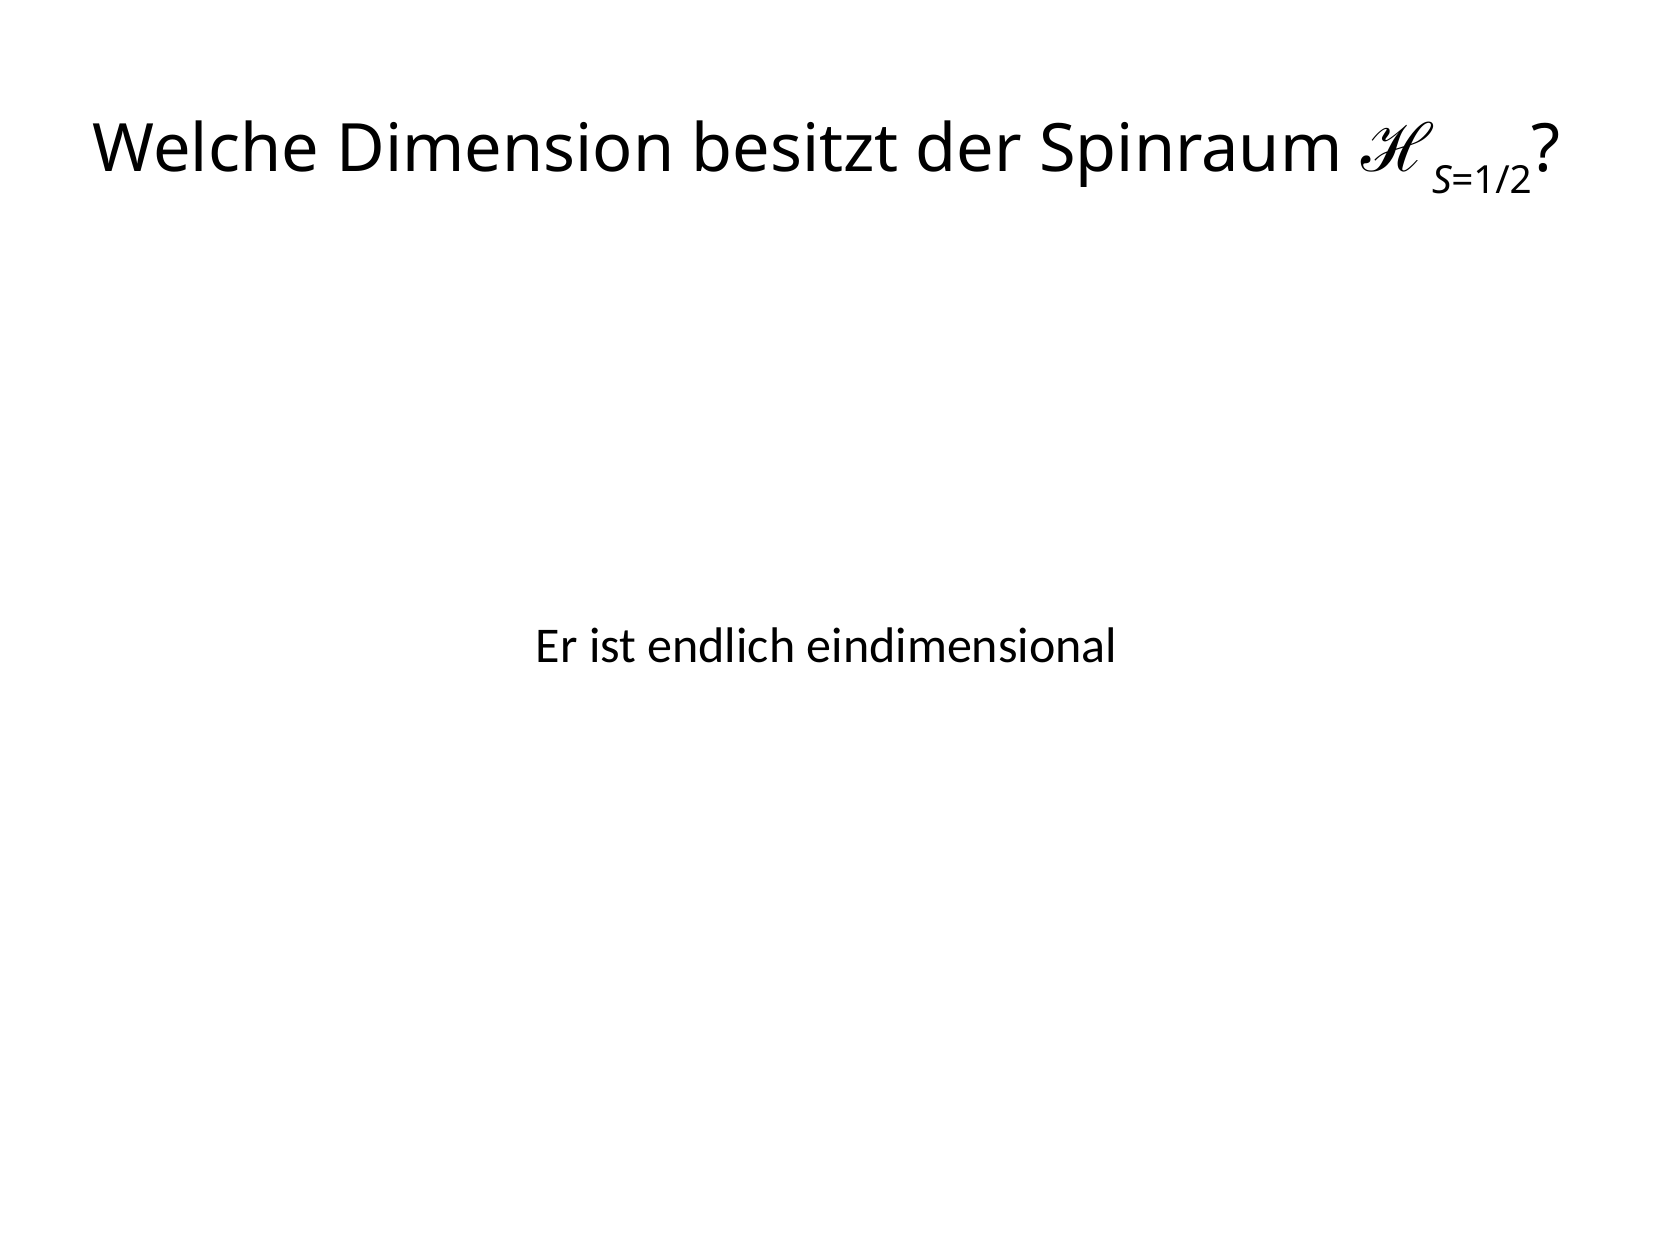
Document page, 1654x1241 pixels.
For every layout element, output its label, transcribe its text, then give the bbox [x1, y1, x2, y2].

title Welche Dimension besitzt der Spinraum ℋS=1/2? [82, 49, 1571, 257]
subtitle Er ist endlich eindimensional [82, 290, 1571, 1010]
